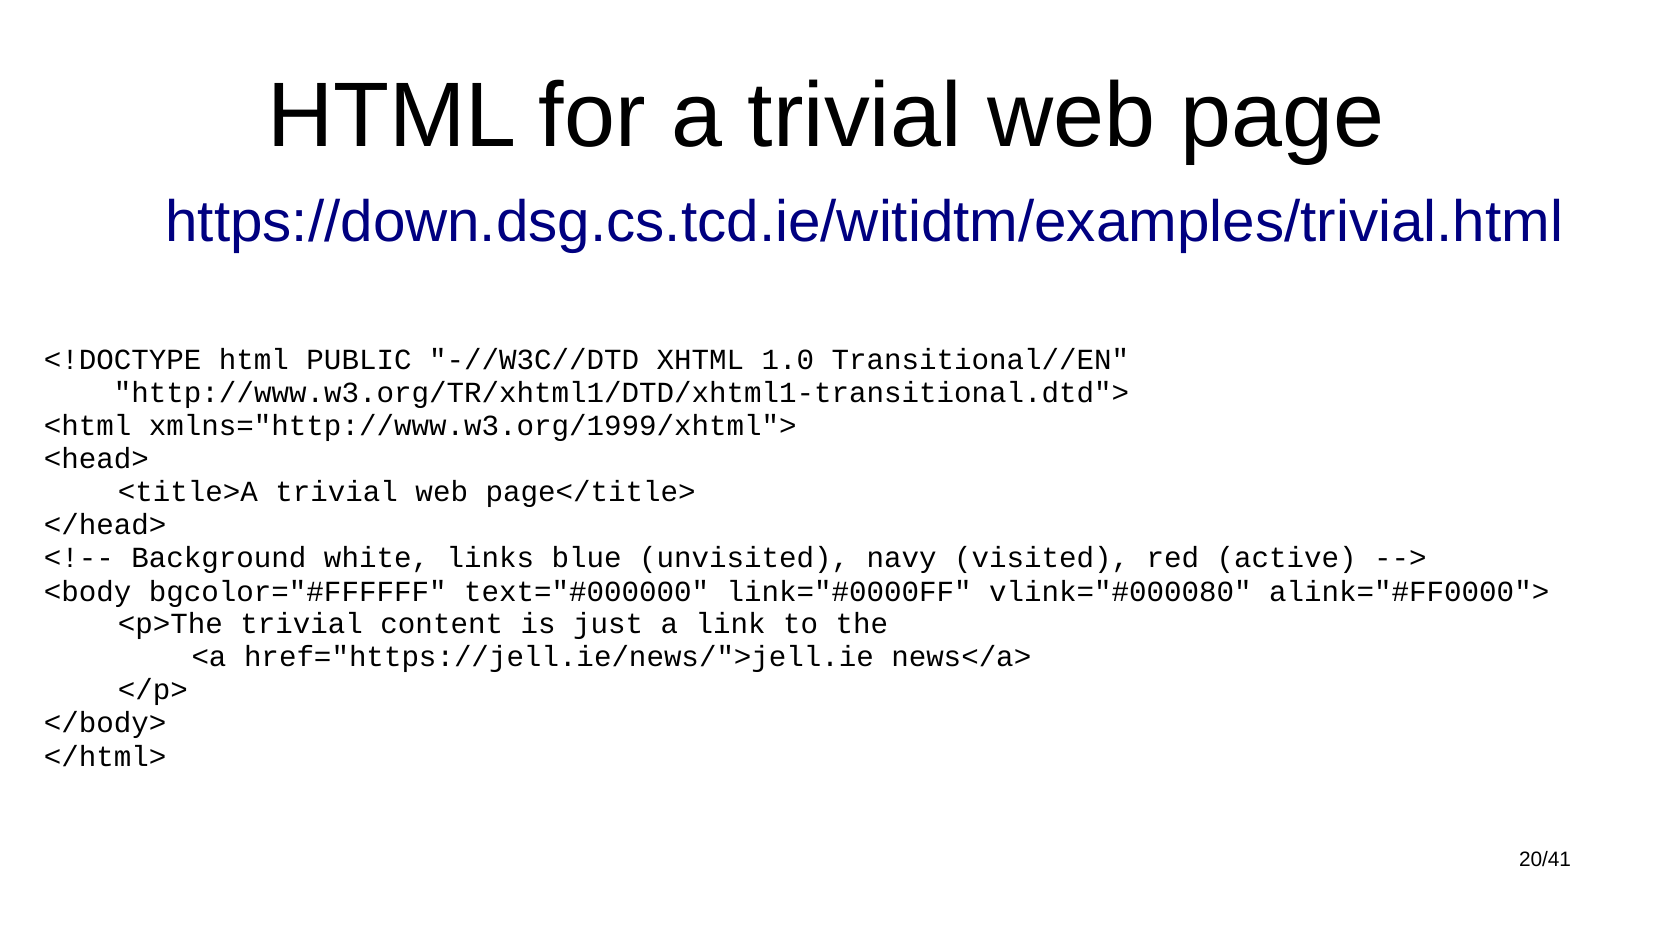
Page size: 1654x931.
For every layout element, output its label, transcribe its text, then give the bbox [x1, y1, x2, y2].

text_box <!DOCTYPE html PUBLIC "-//W3C//DTD XHTML 1.0 Transitional//EN" "http://www.w3.org/TR/xhtml1/DTD/xhtml1-transitional.dtd"> <html xmlns="http://www.w3.org/1999/xhtml"> <head> <title>A trivial web page</title> </head> <!-- Background white, links blue (unvisited), navy (visited), red (active) --> <body bgcolor="#FFFFFF" text="#000000" link="#0000FF" vlink="#000080" alink="#FF0000"> <p>The trivial content is just a link to the <a href="https://jell.ie/news/">jell.ie news</a> </p> </body> </html> [29, 338, 1619, 816]
list https://down.dsg.cs.tcd.ie/witidtm/examples/trivial.html [94, 181, 1583, 338]
title HTML for a trivial web page [82, 37, 1571, 193]
